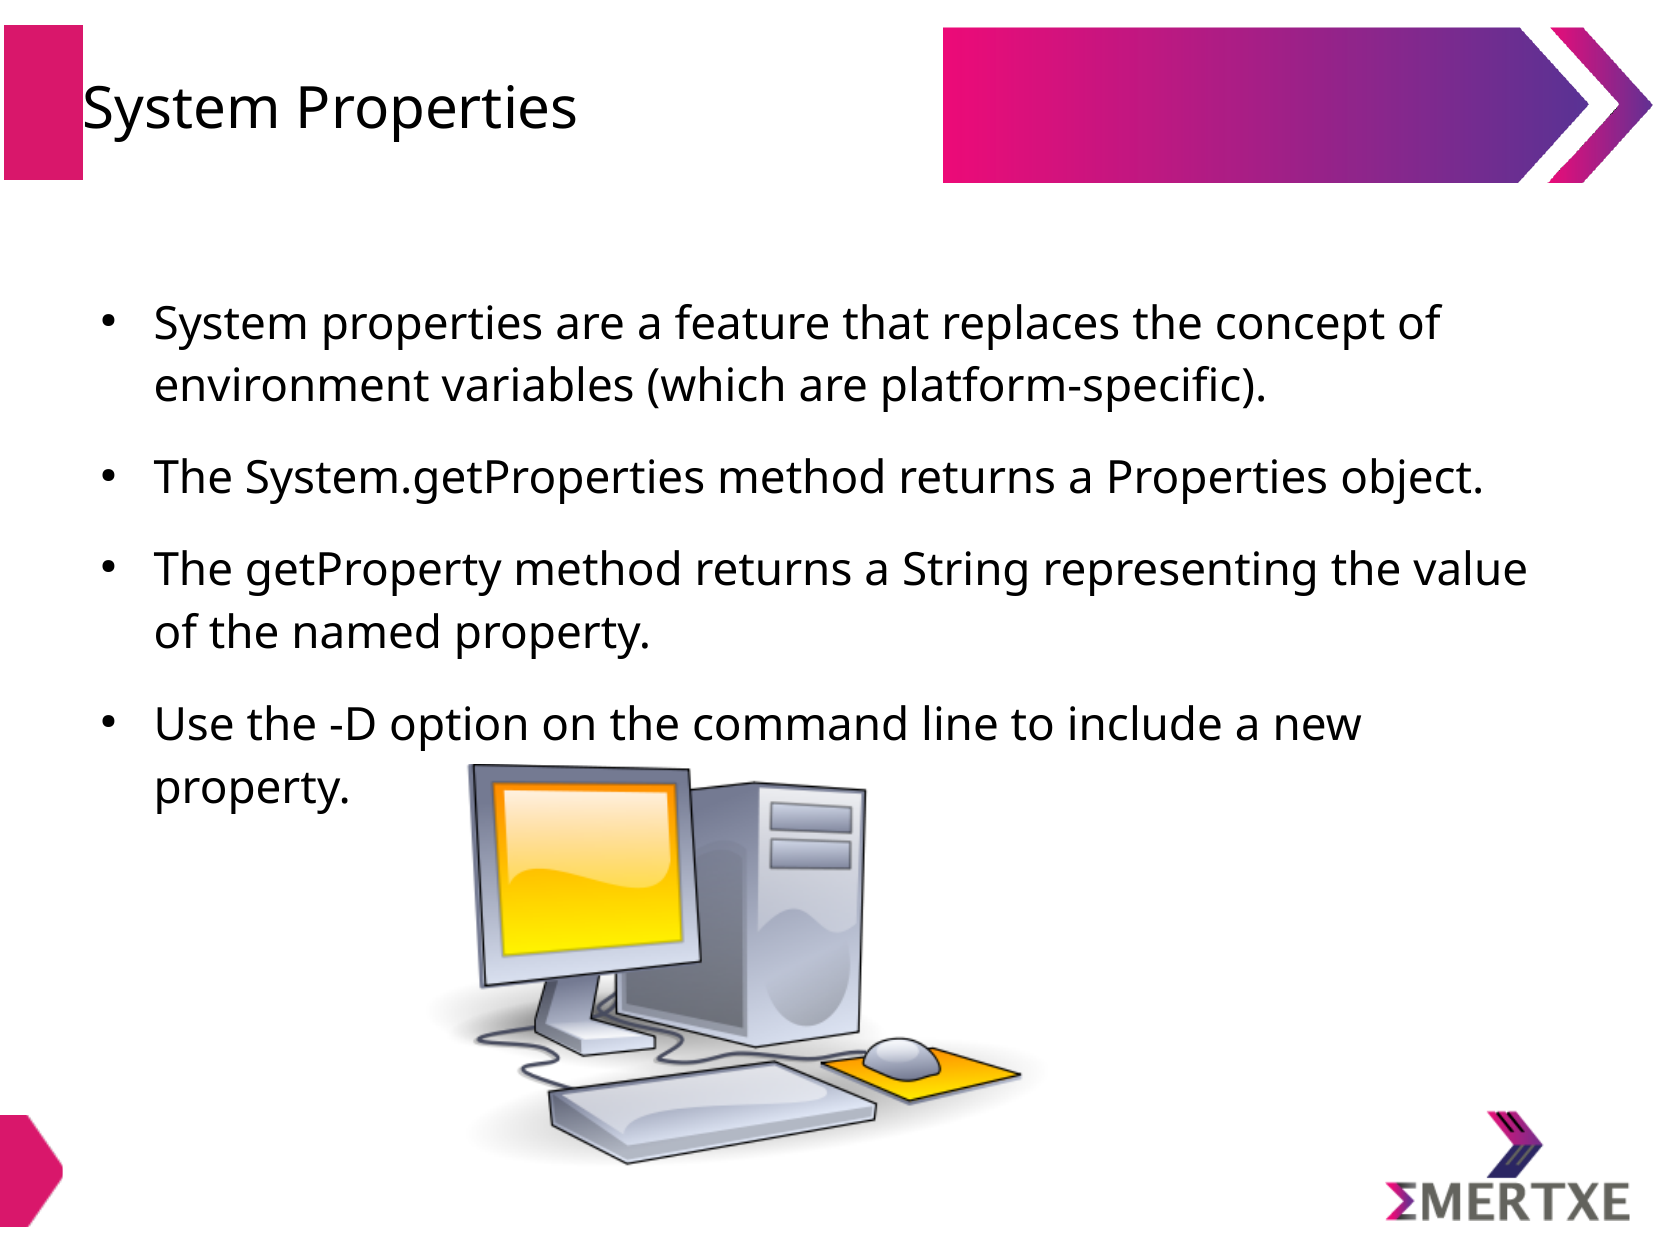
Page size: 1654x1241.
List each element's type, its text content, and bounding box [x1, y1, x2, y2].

list System properties are a feature that replaces the concept of environment variables (which are platform-specific). The System.getProperties method returns a Properties object. The getProperty method returns a String representing the value of the named property. Use the -D option on the command line to include a new property. [82, 290, 1571, 1010]
picture [1571, 27, 1653, 183]
picture [425, 764, 1051, 1167]
title System Properties [82, 2, 1571, 210]
picture [1385, 1107, 1631, 1221]
